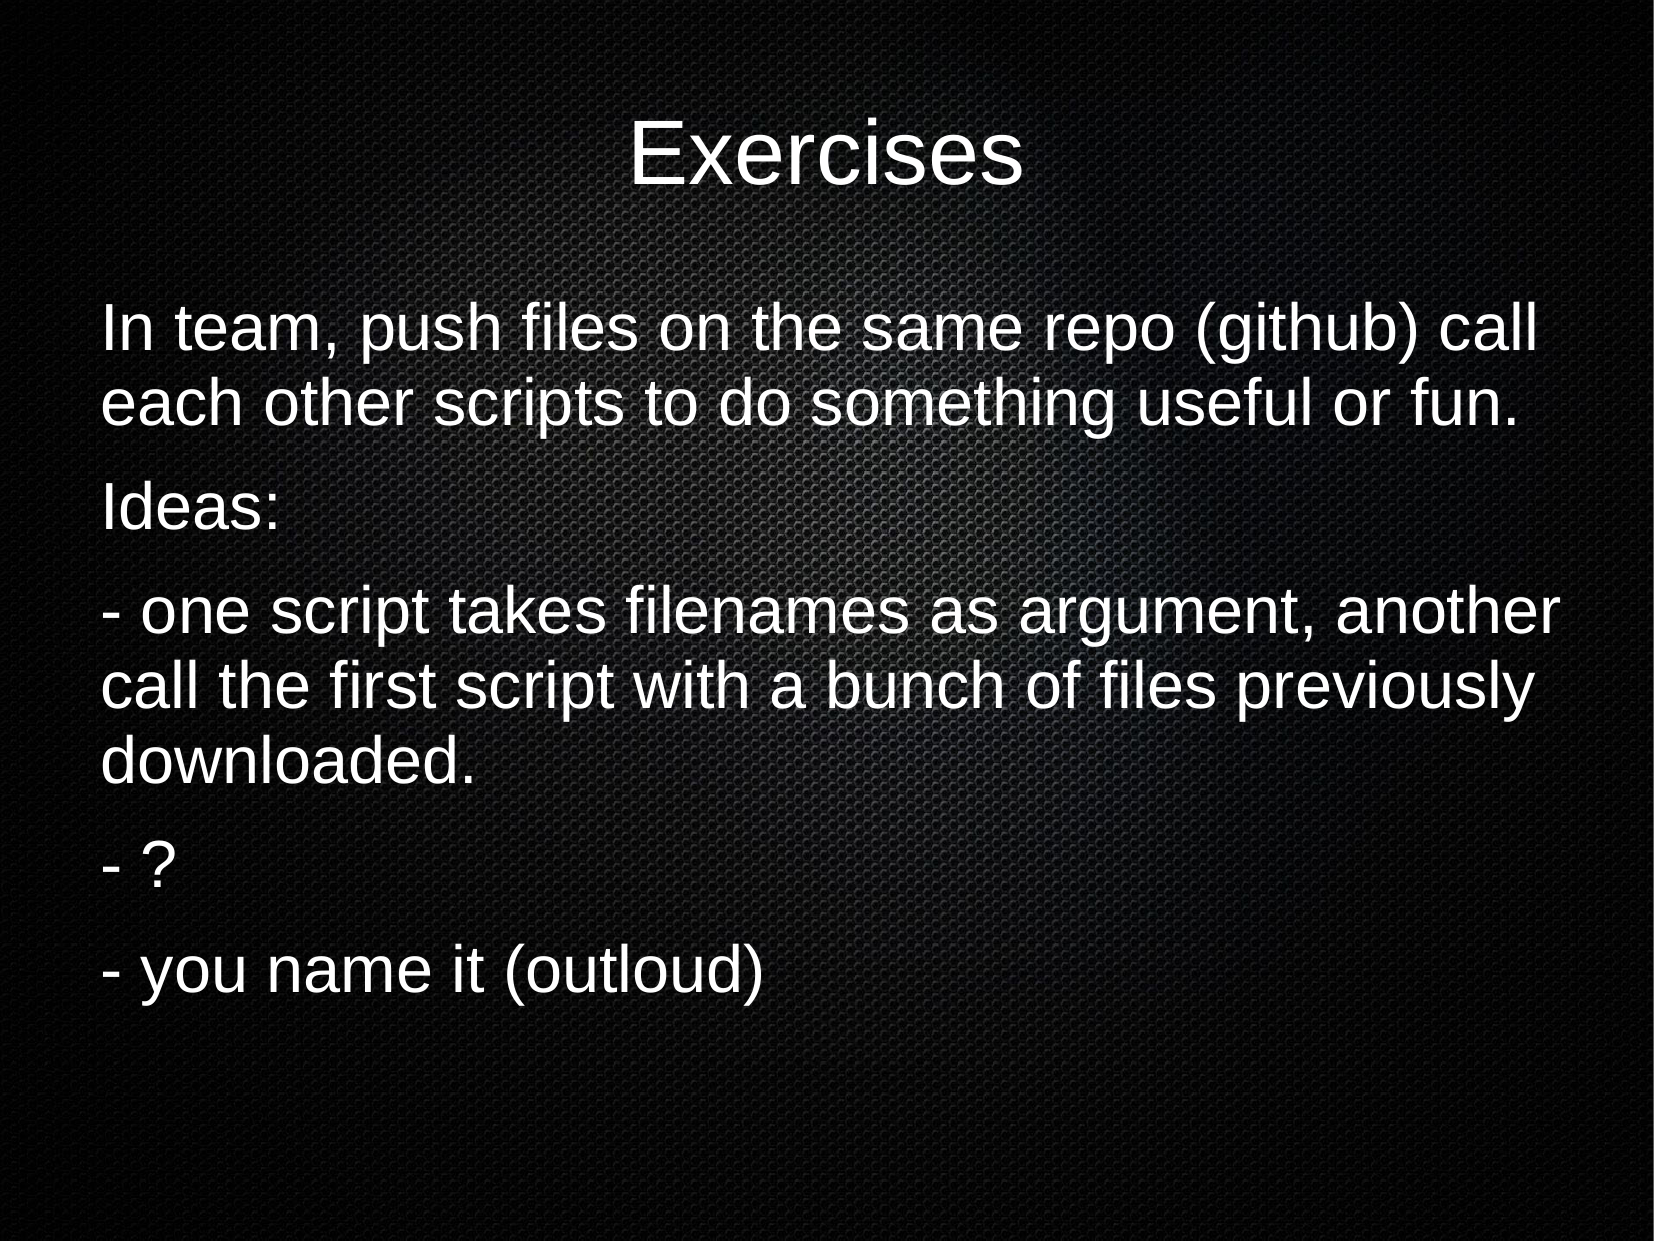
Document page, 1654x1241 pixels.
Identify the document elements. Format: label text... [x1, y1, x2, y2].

title Exercises [82, 49, 1571, 257]
picture [0, 0, 1654, 1241]
list In team, push files on the same repo (github) call each other scripts to do something useful or fun. Ideas: - one script takes filenames as argument, another call the first script with a bunch of files previously downloaded. - ? - you name it (outloud) [82, 290, 1571, 1010]
